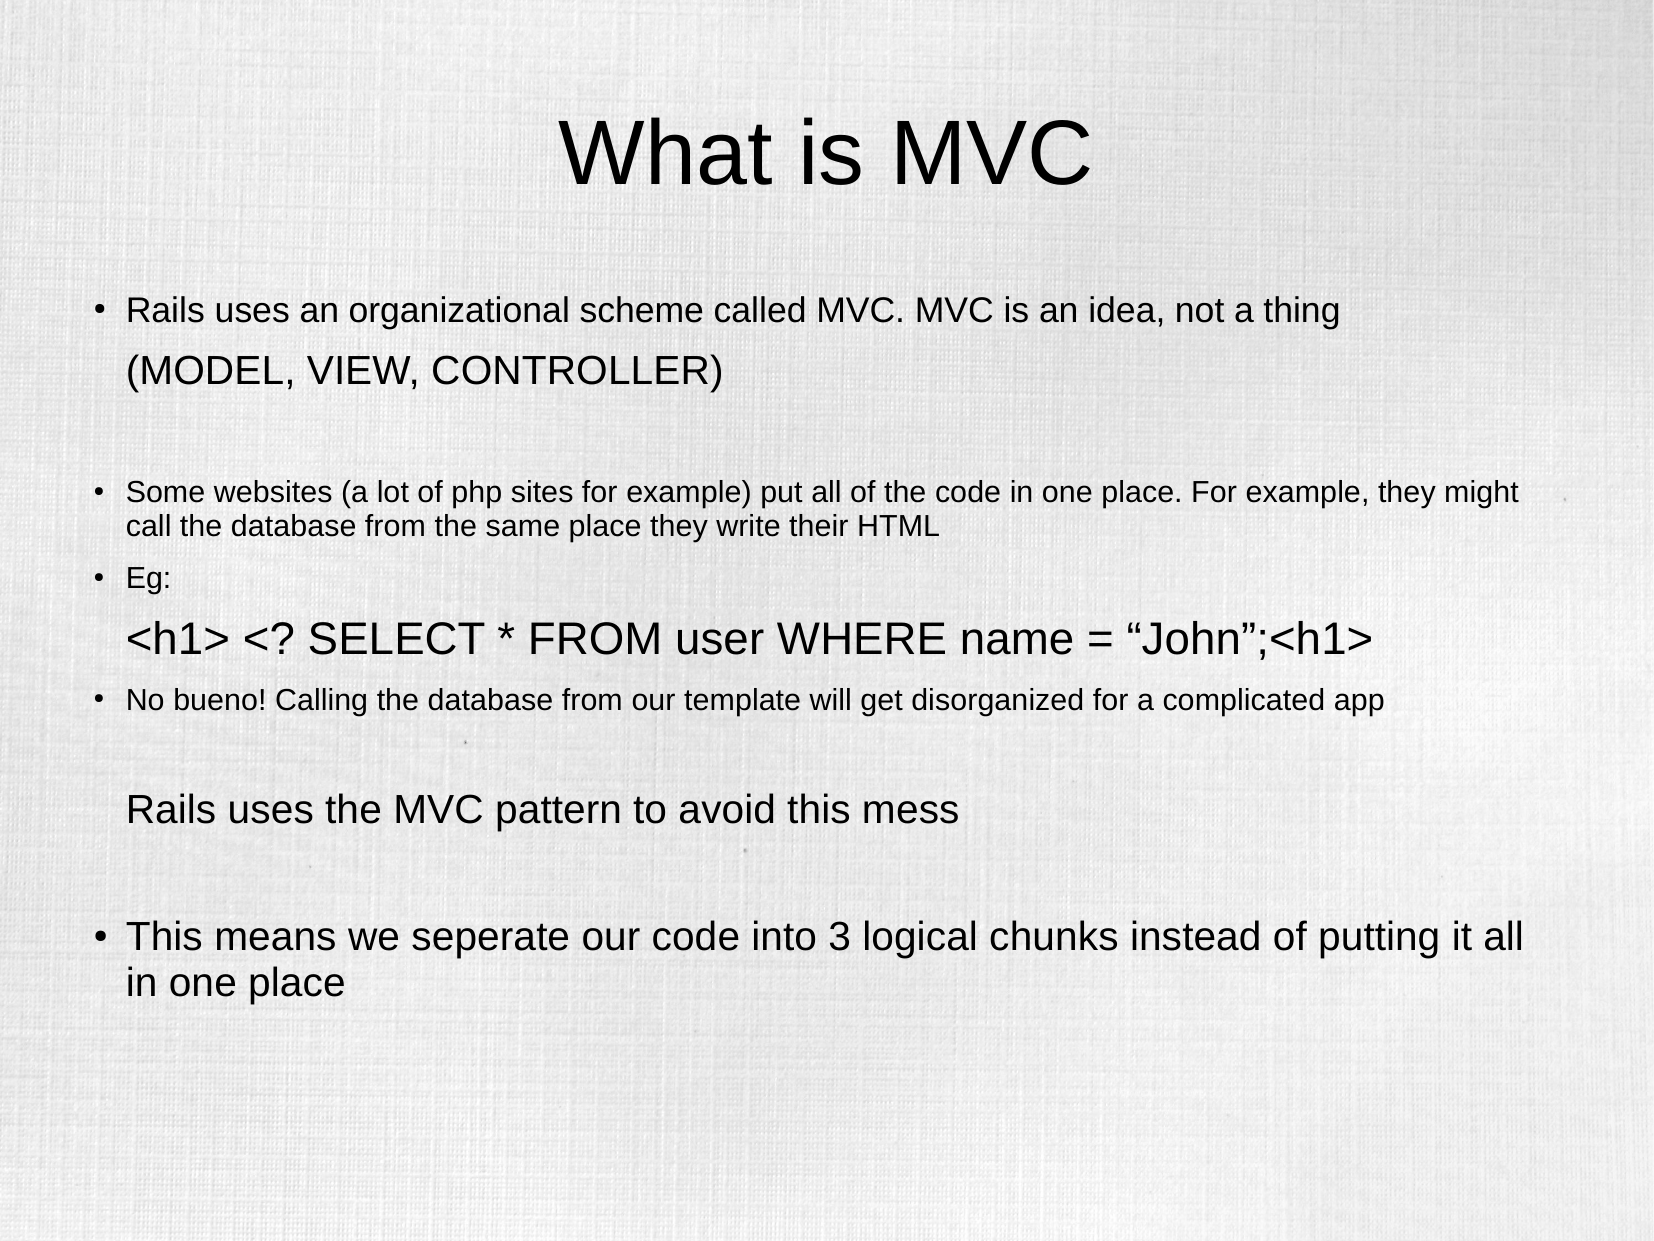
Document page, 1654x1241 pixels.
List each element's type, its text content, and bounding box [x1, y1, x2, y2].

list Rails uses an organizational scheme called MVC. MVC is an idea, not a thing (MODEL, VIEW, CONTROLLER) Some websites (a lot of php sites for example) put all of the code in one place. For example, they might call the database from the same place they write their HTML Eg: <h1> <? SELECT * FROM user WHERE name = “John”;<h1> No bueno! Calling the database from our template will get disorganized for a complicated app Rails uses the MVC pattern to avoid this mess This means we seperate our code into 3 logical chunks instead of putting it all in one place [82, 290, 1538, 1010]
title What is MVC [82, 49, 1571, 257]
picture [0, 0, 1654, 1241]
